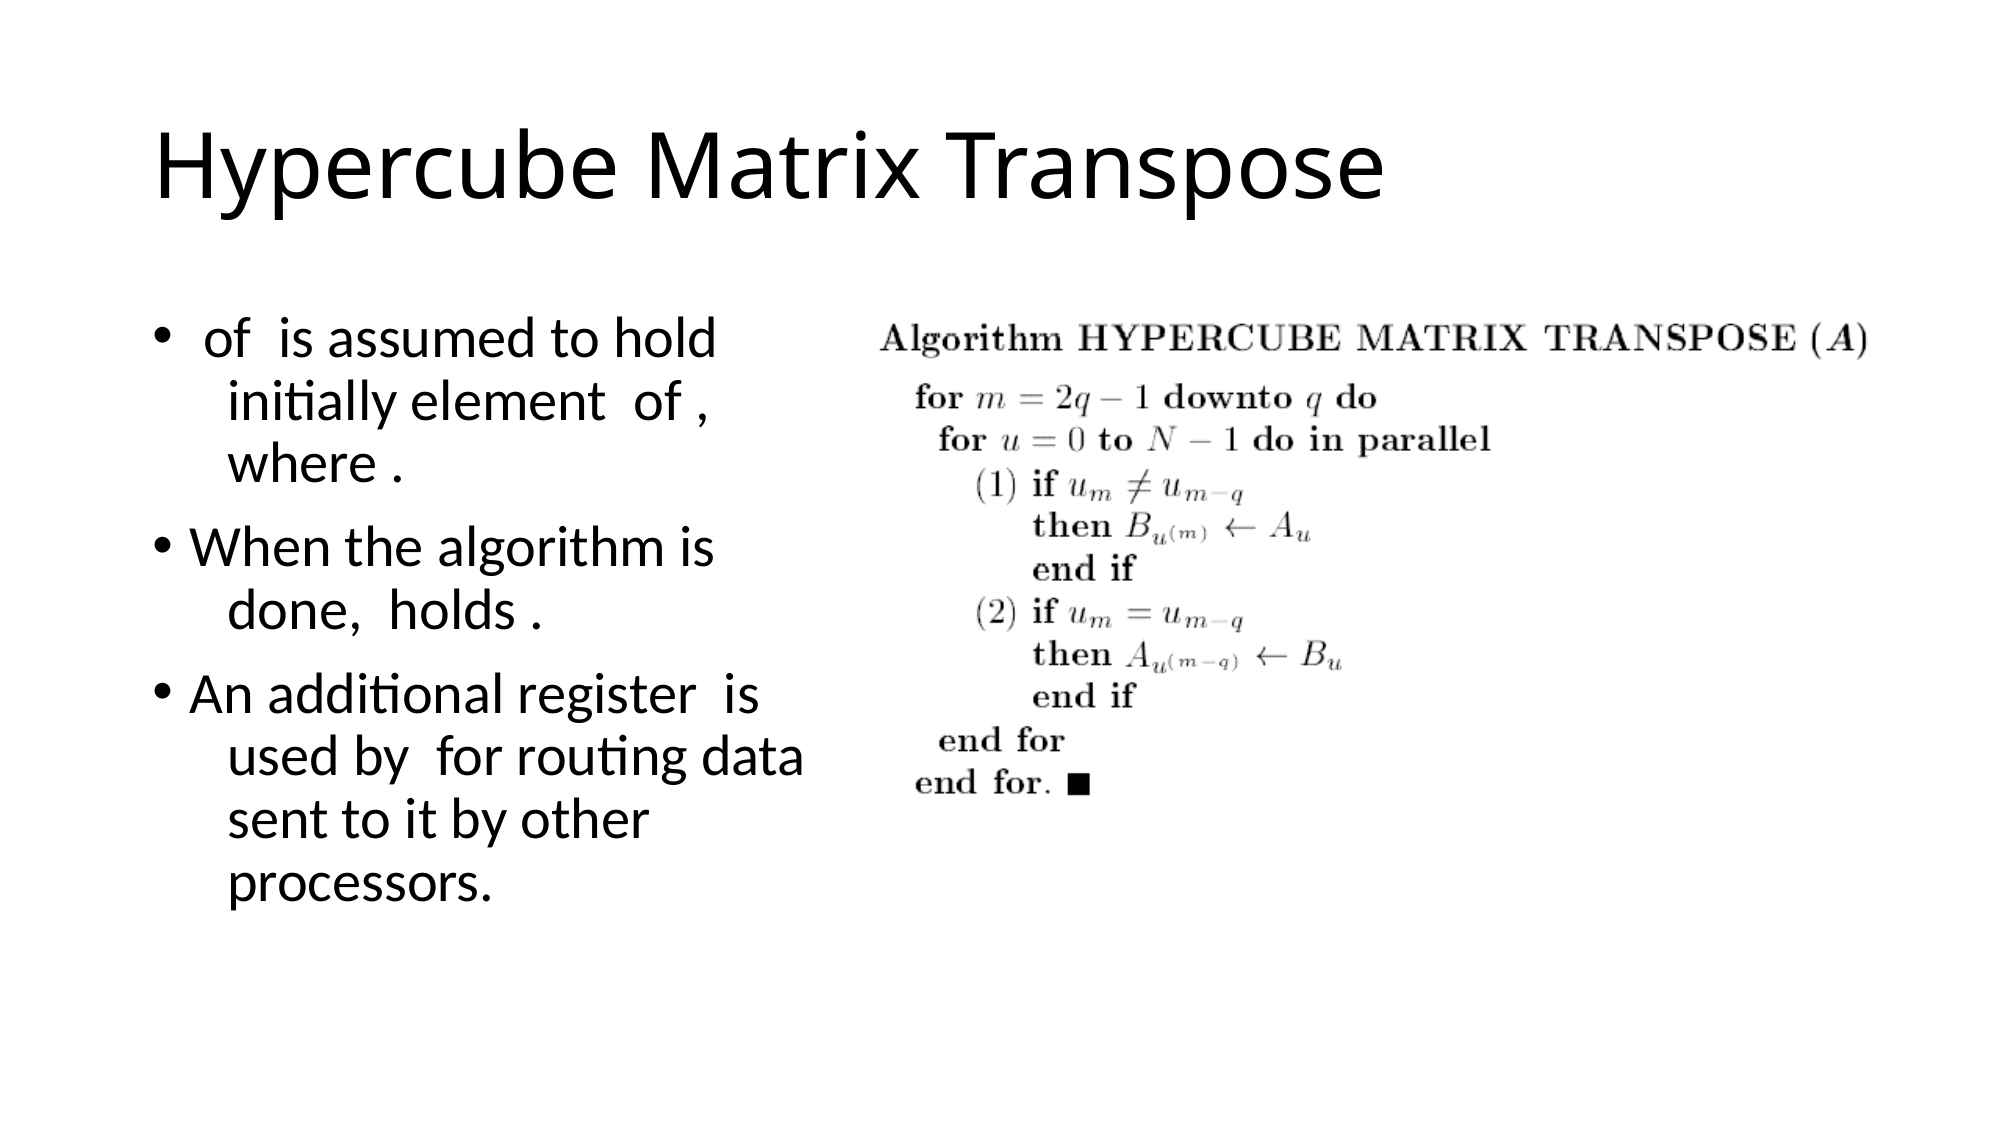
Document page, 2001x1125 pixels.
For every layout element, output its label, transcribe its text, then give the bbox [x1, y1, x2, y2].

picture [860, 299, 1891, 822]
list of is assumed to hold initially element of , where . When the algorithm is done, holds . An additional register is used by for routing data sent to it by other processors. [137, 299, 861, 1014]
title Hypercube Matrix Transpose [137, 59, 1863, 278]
